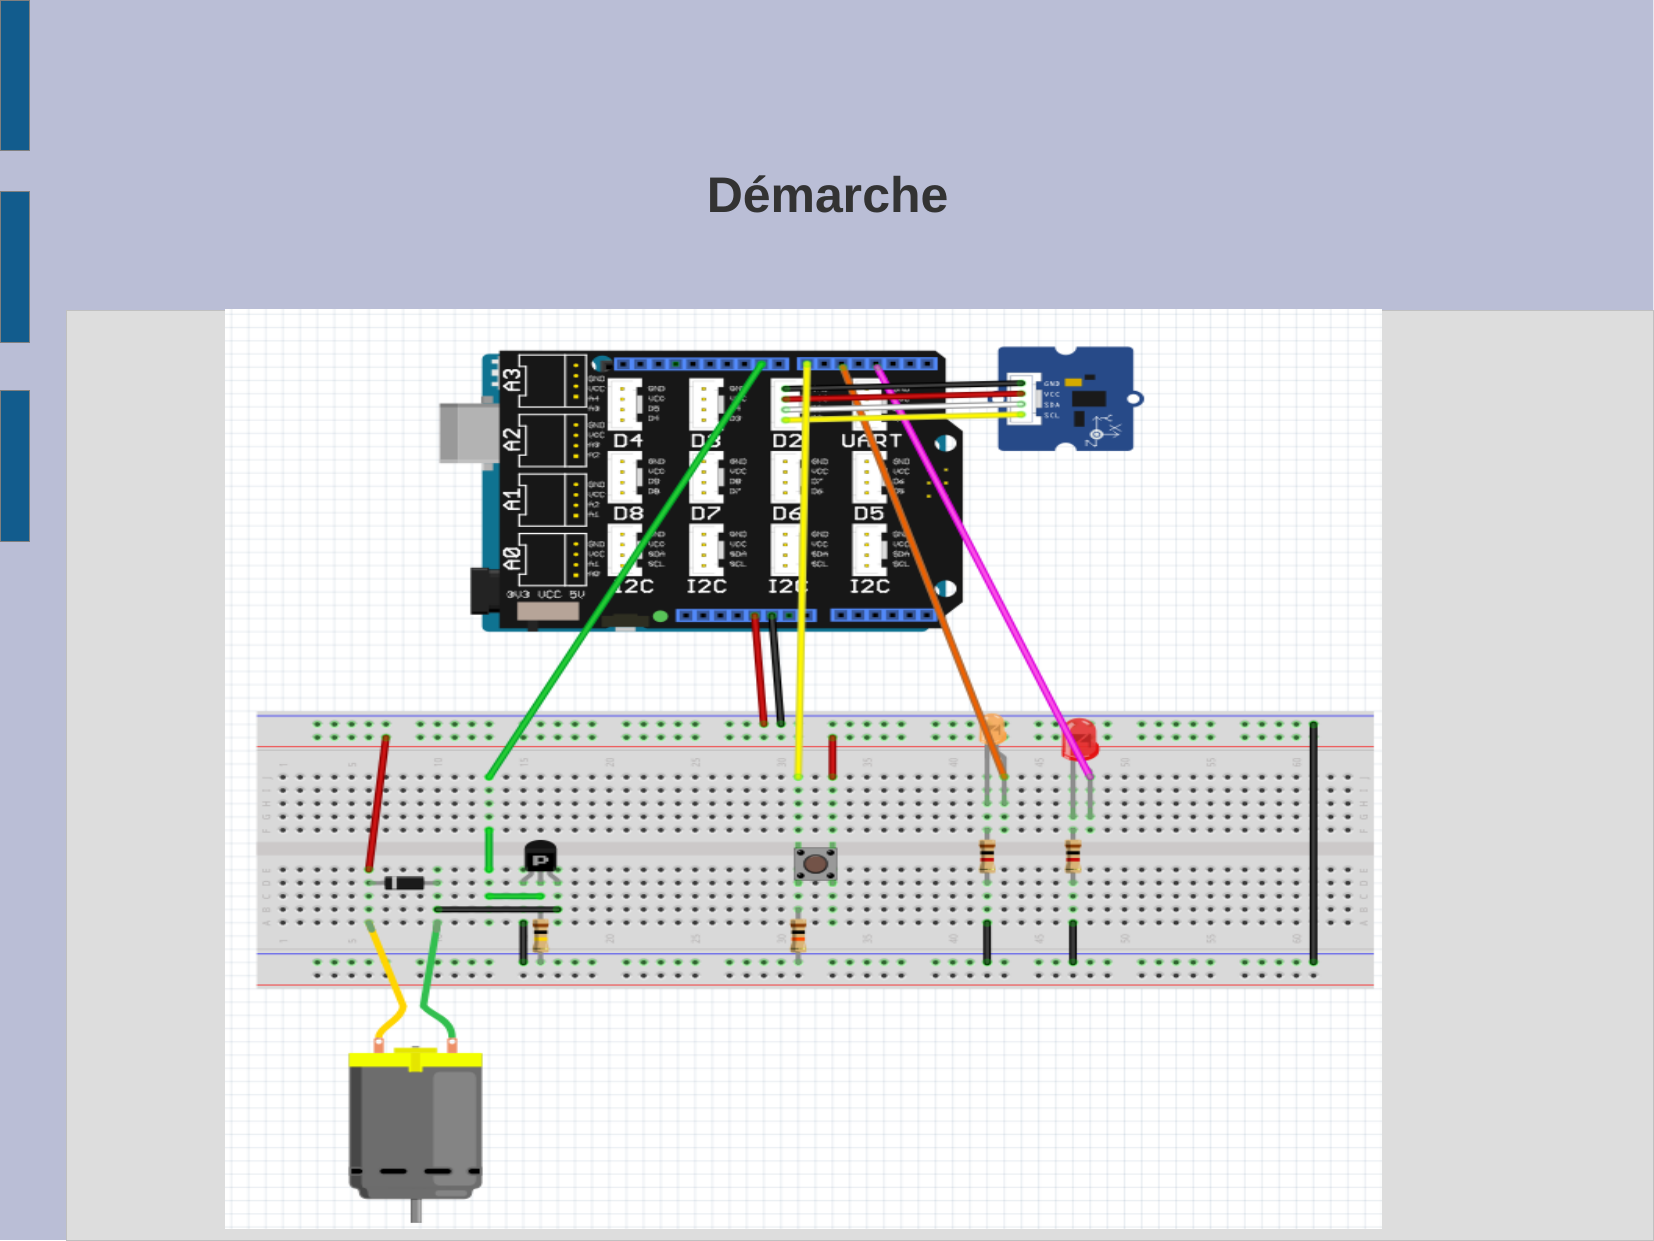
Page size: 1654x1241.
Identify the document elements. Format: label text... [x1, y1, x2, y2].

picture [225, 309, 1382, 1229]
title Démarche [121, 91, 1534, 299]
